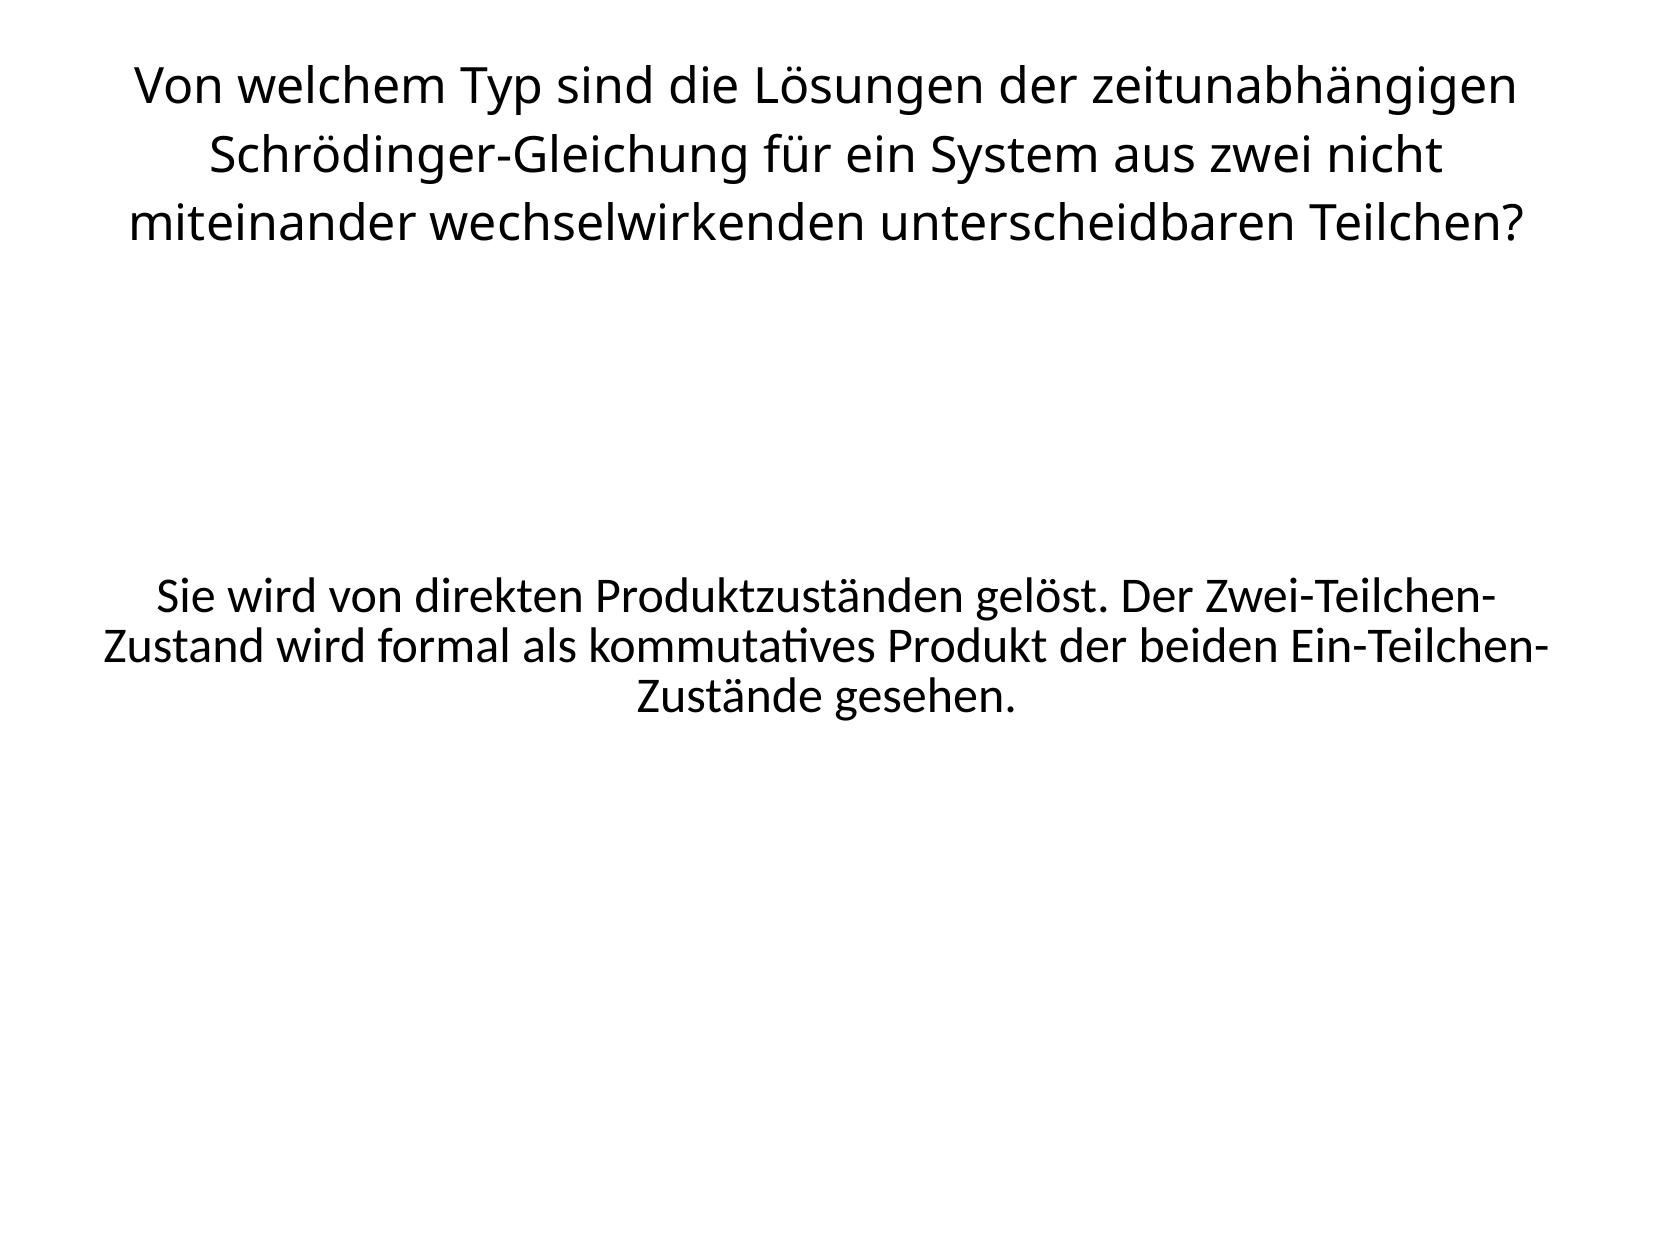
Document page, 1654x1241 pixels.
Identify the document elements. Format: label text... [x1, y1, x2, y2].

subtitle Sie wird von direkten Produktzuständen gelöst. Der Zwei-Teilchen-Zustand wird formal als kommutatives Produkt der beiden Ein-Teilchen-Zustände gesehen. [82, 290, 1571, 1010]
title Von welchem Typ sind die Lösungen der zeitunabhängigen Schrödinger-Gleichung für ein System aus zwei nicht miteinander wechselwirkenden unterscheidbaren Teilchen? [82, 49, 1571, 257]
